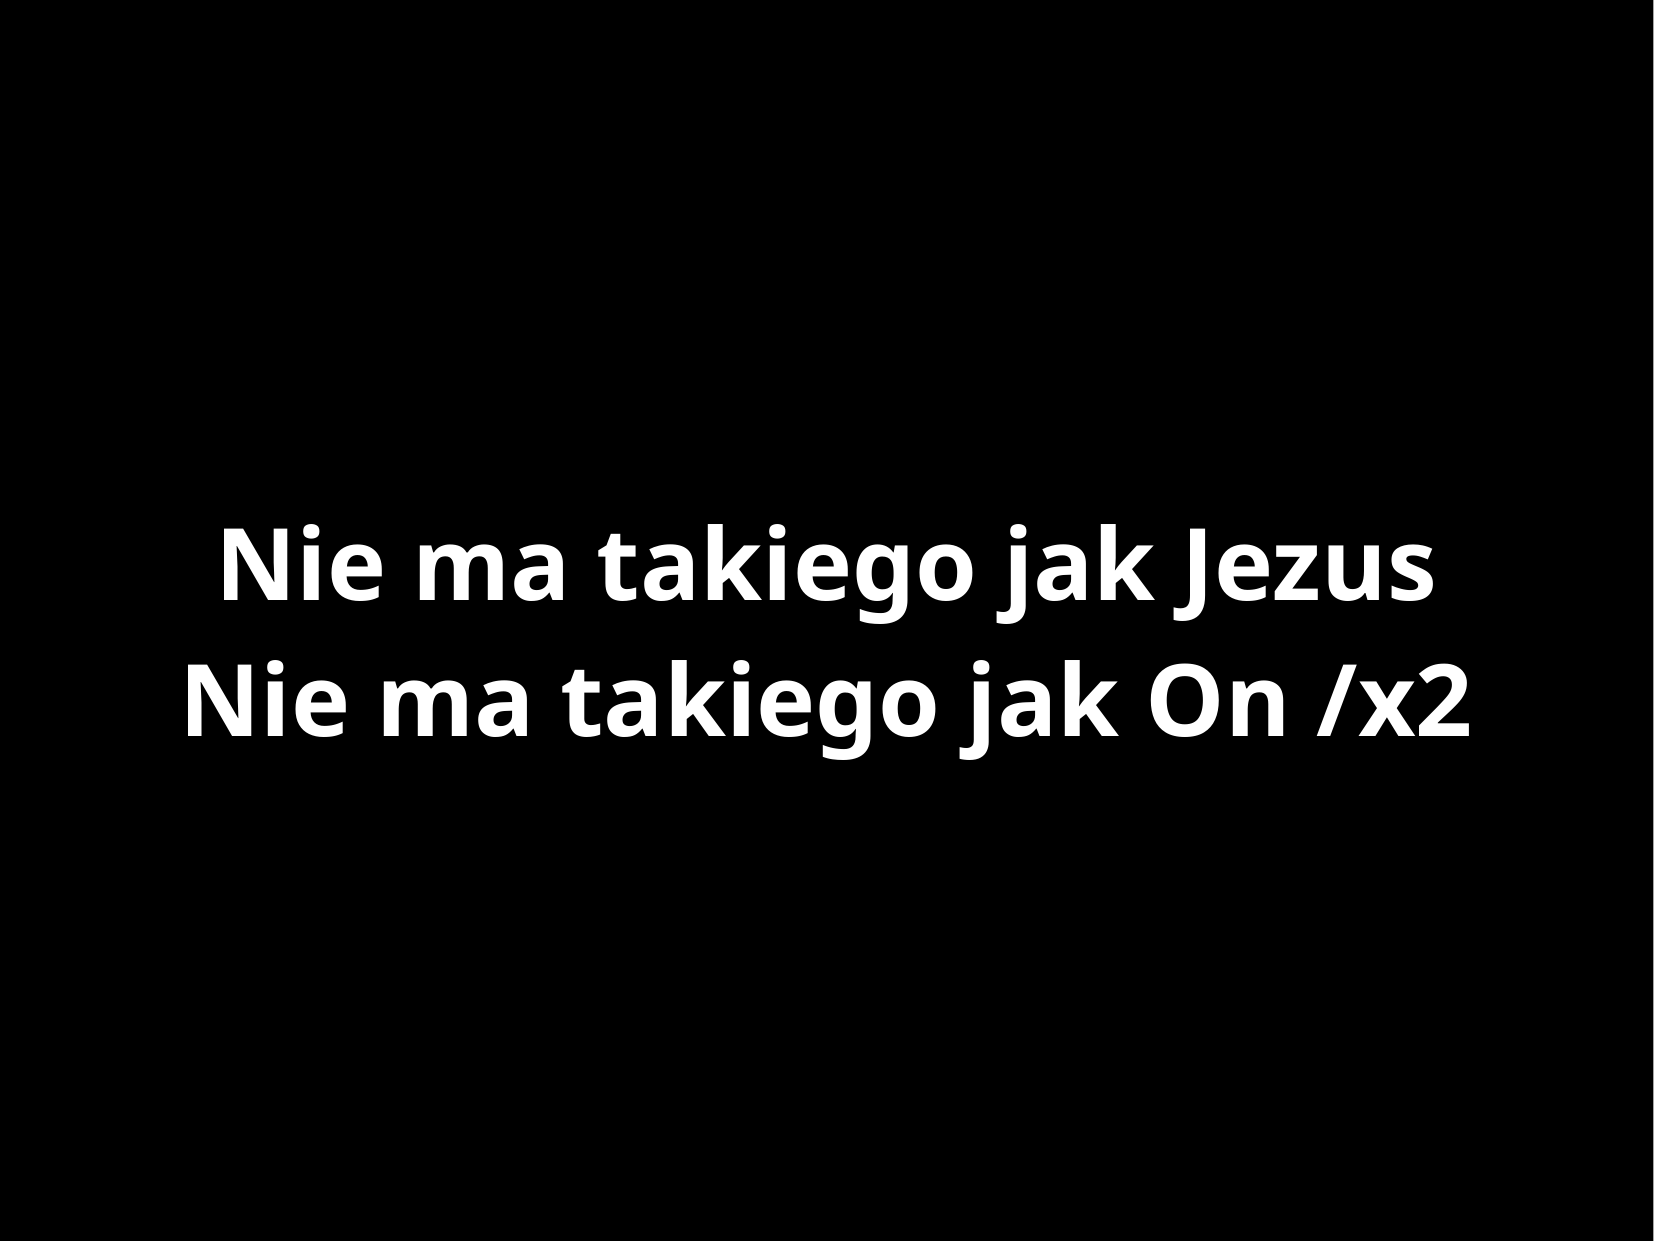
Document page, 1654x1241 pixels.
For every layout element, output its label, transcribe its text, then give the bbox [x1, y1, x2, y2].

title Nie ma takiego jak Jezus Nie ma takiego jak On /x2 [0, 0, 1654, 1241]
